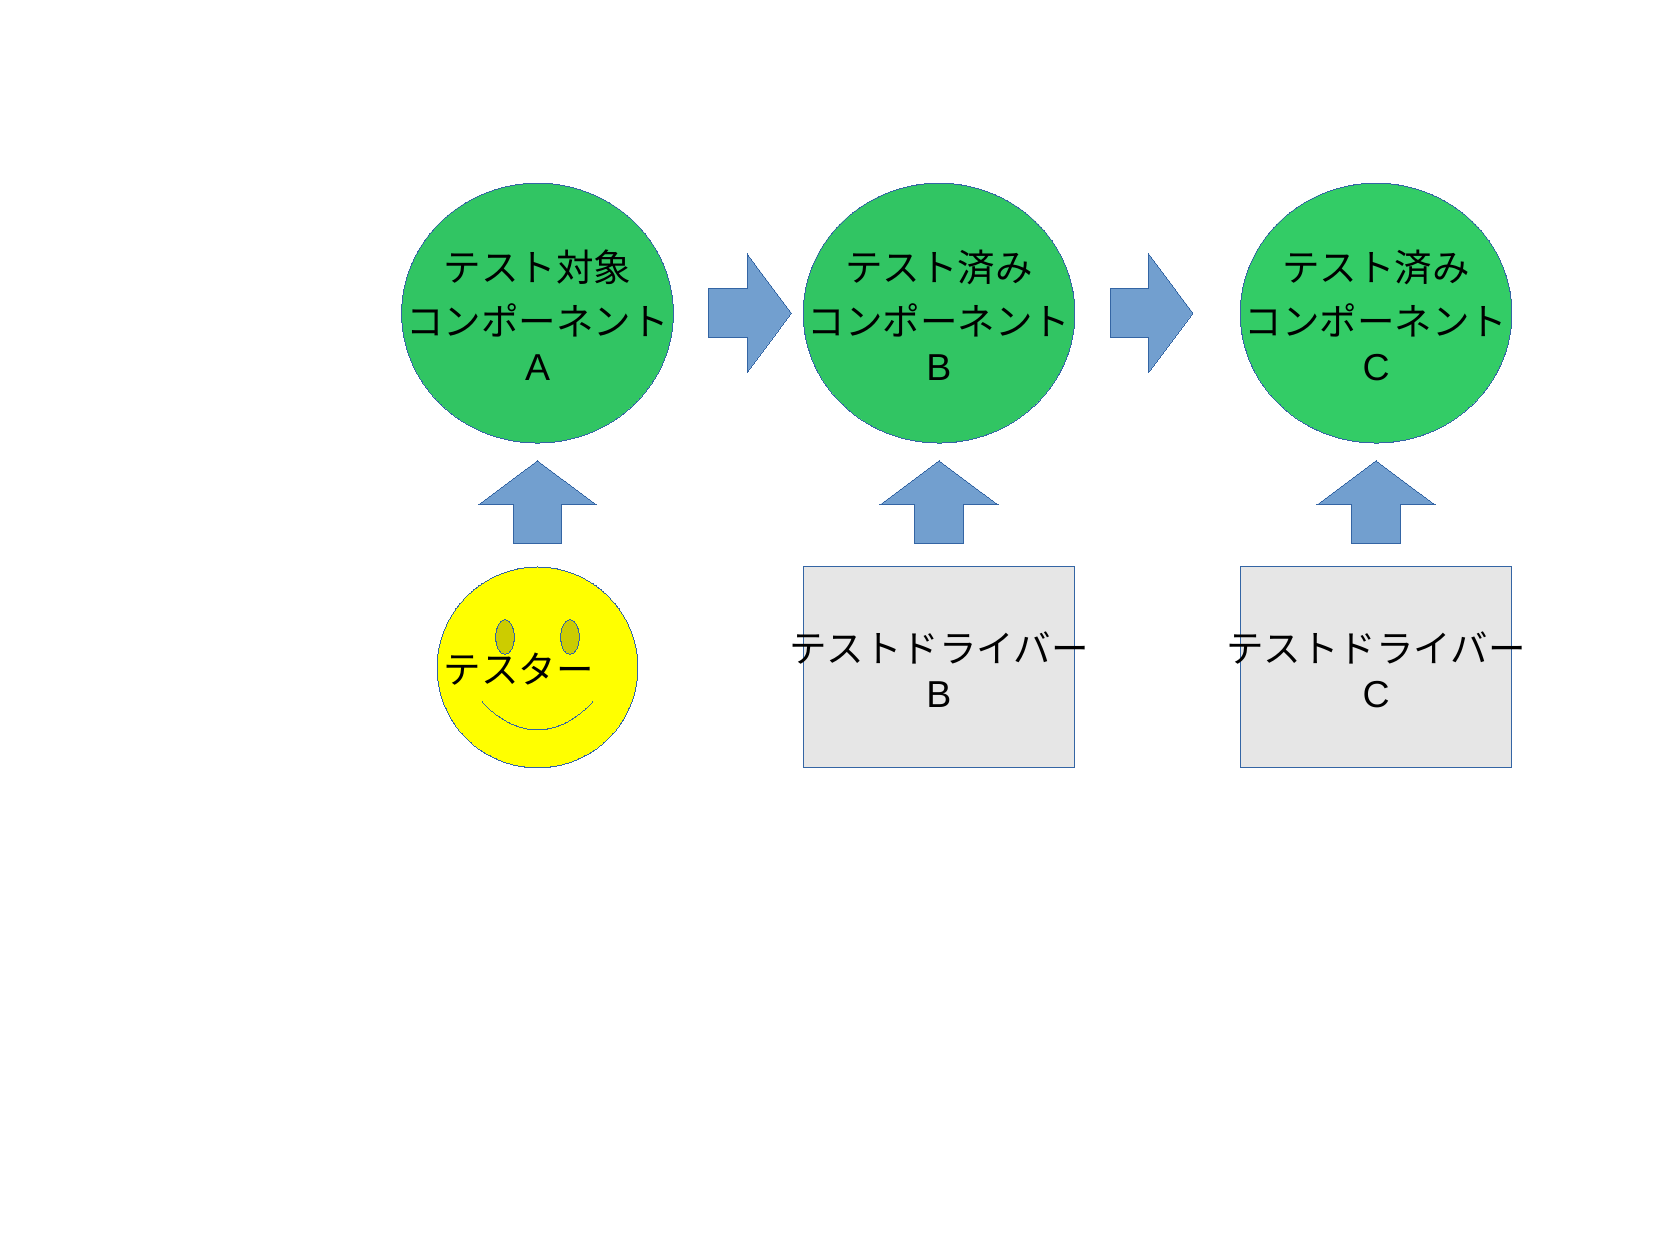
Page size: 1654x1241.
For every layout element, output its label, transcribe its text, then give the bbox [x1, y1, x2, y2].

text_box テスト対象 コンポーネント A [401, 183, 674, 444]
text_box テストドライバー B [803, 566, 1075, 768]
text_box [1316, 460, 1436, 544]
text_box テスター [437, 566, 638, 768]
text_box [879, 460, 999, 544]
text_box テスト済み コンポーネント B [803, 183, 1075, 444]
text_box [478, 460, 597, 544]
text_box [708, 253, 792, 373]
text_box テスト済み コンポーネント C [1240, 183, 1512, 444]
text_box [1110, 253, 1193, 373]
text_box テストドライバー C [1240, 566, 1512, 768]
